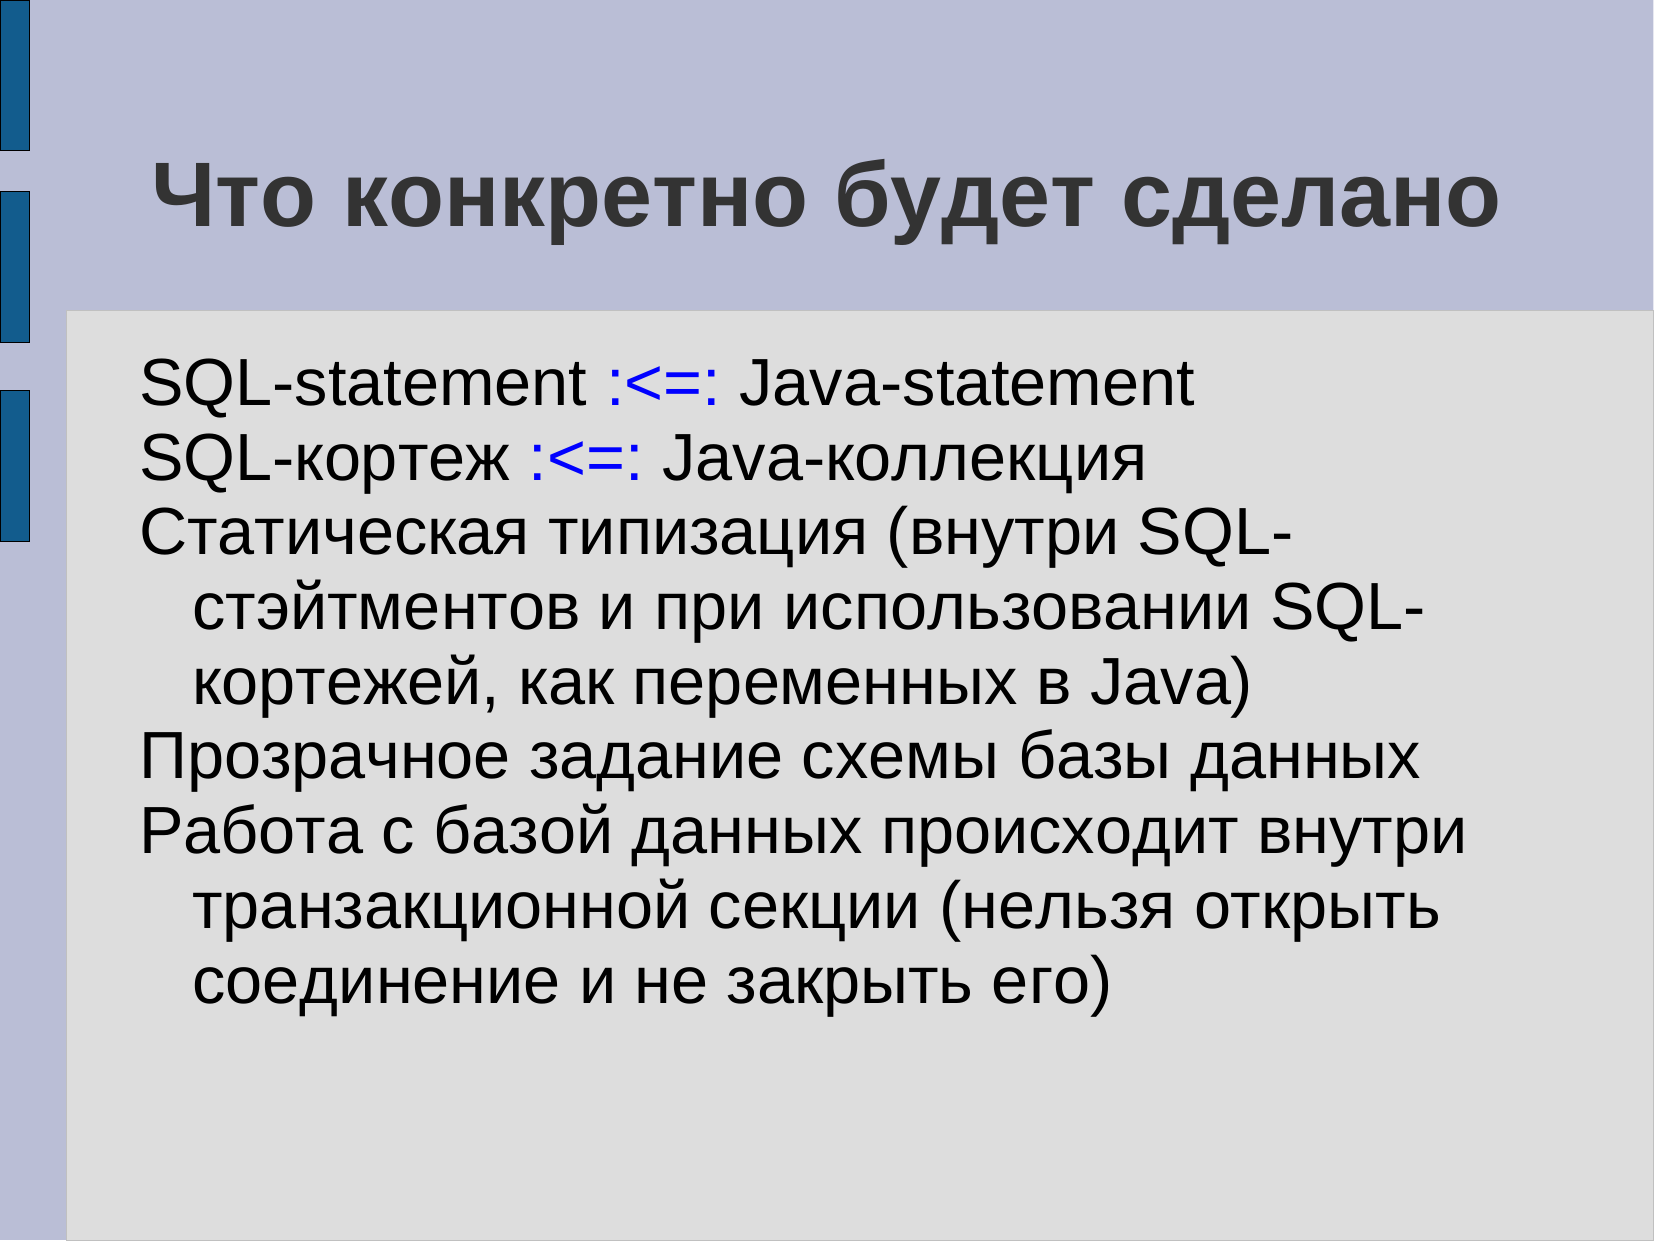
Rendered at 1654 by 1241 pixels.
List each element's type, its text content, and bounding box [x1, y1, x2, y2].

title Что конкретно будет сделано [121, 98, 1534, 291]
list SQL-statement :<=: Java-statement SQL-кортеж :<=: Java-коллекция Статическая типизация (внутри SQL-стэйтментов и при использовании SQL-кортежей, как переменных в Java) Прозрачное задание схемы базы данных Работа с базой данных происходит внутри транзакционной секции (нельзя открыть соединение и не закрыть его) [121, 344, 1534, 1112]
